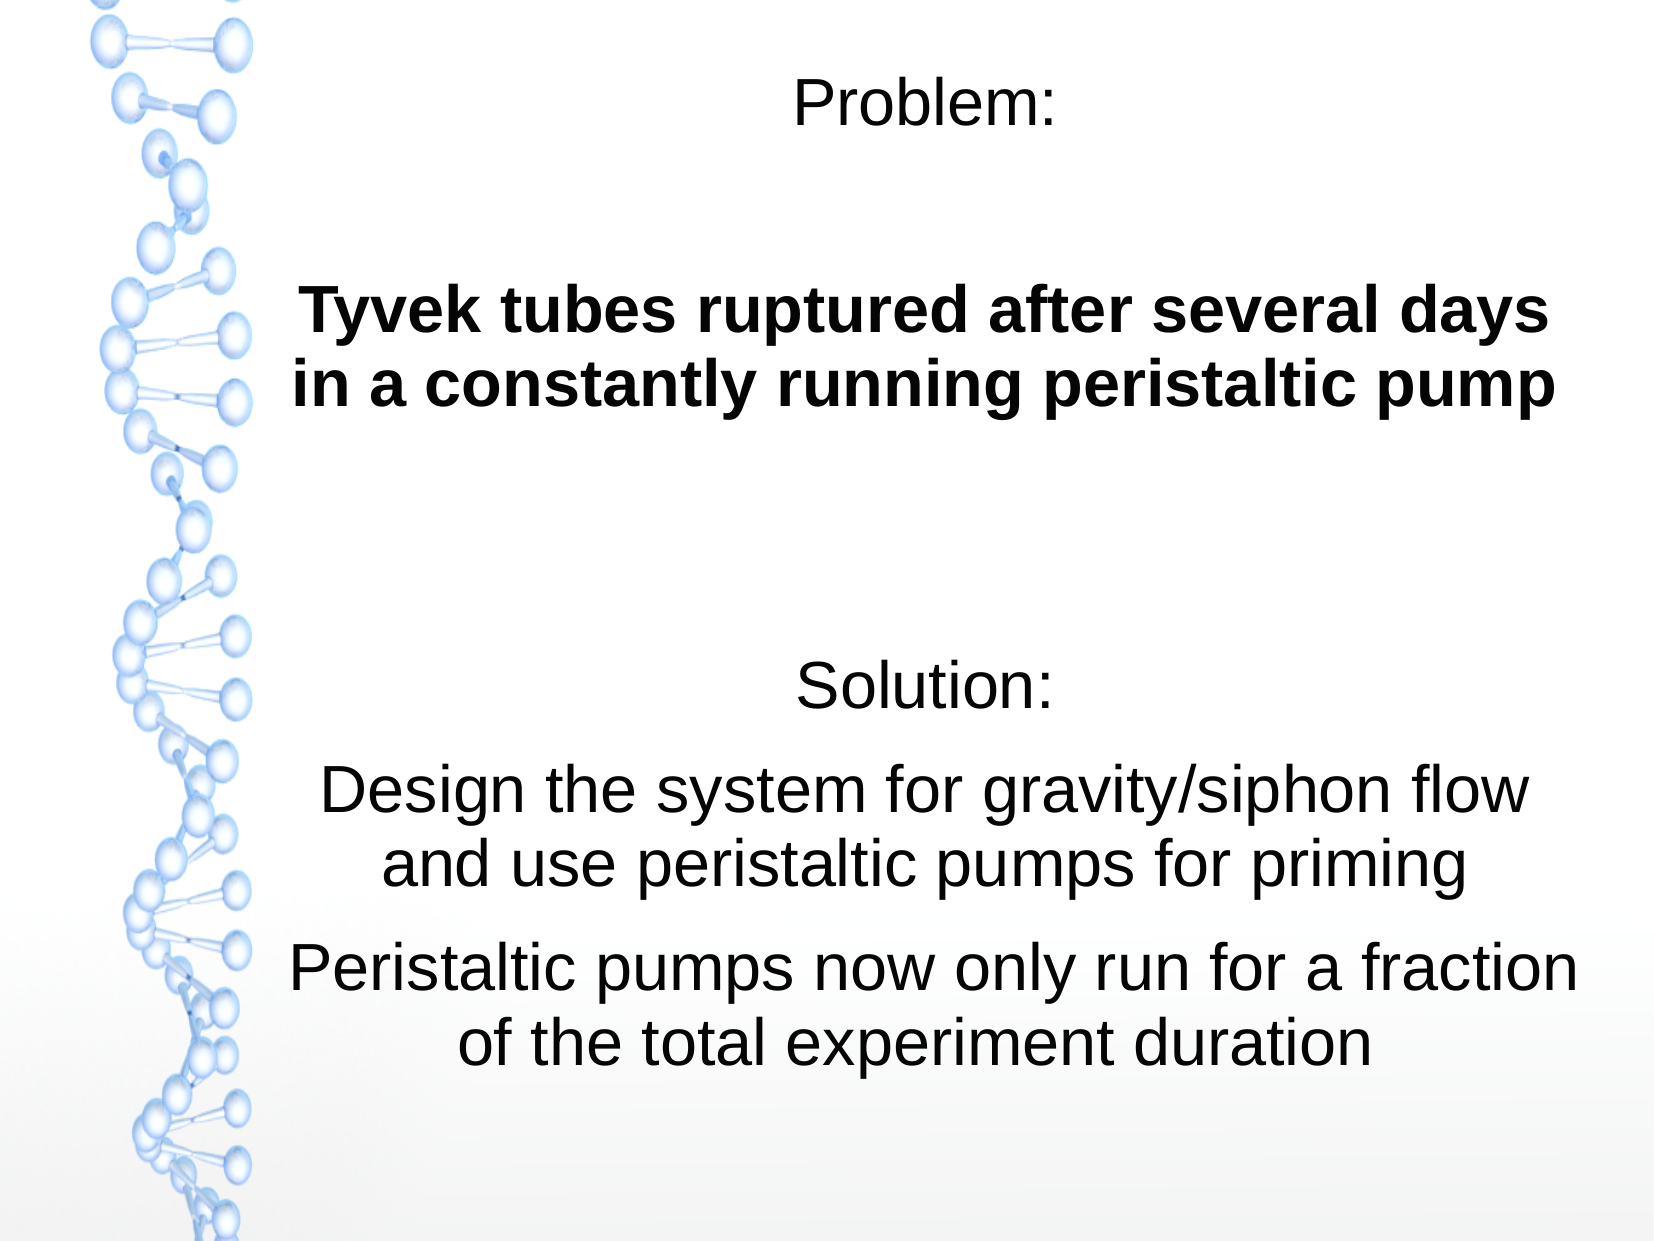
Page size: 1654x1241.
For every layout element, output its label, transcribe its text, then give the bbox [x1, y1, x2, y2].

picture [0, 0, 1654, 1241]
subtitle Problem: Tyvek tubes ruptured after several days in a constantly running peristaltic pump Solution: Design the system for gravity/siphon flow and use peristaltic pumps for priming Peristaltic pumps now only run for a fraction of the total experiment duration [261, 26, 1590, 1120]
